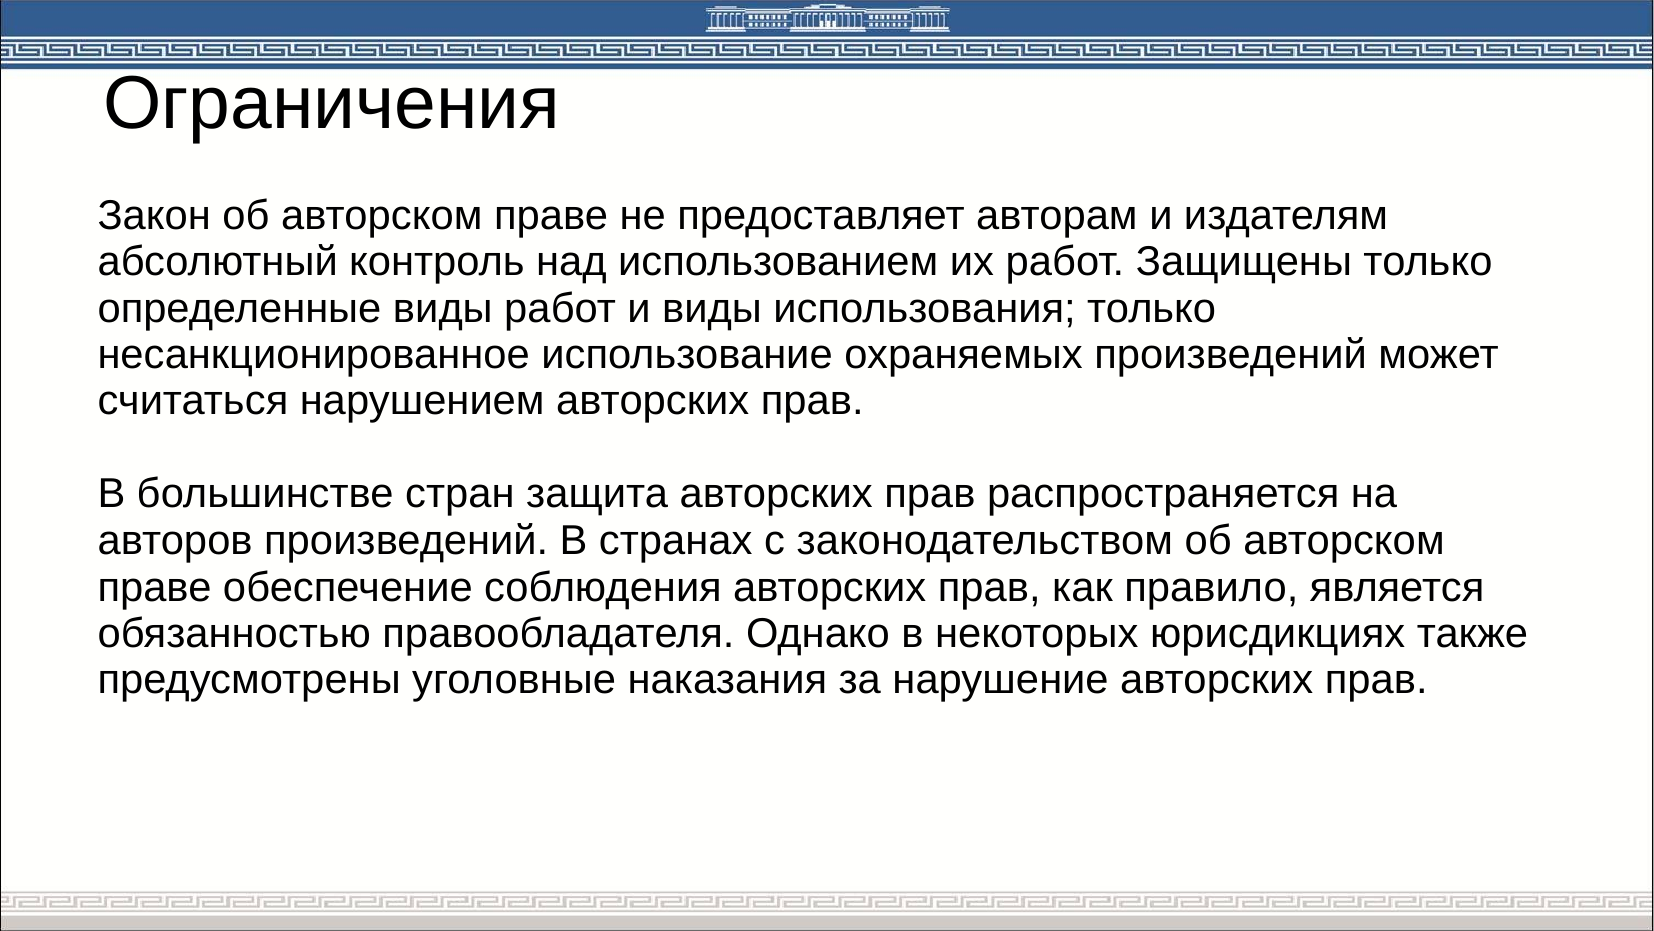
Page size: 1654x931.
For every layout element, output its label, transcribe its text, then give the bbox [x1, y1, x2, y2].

picture [0, 0, 1654, 931]
text_box Закон об авторском праве не предоставляет авторам и издателям абсолютный контроль над использованием их работ. Защищены только определенные виды работ и виды использования; только несанкционированное использование охраняемых произведений может считаться нарушением авторских прав. В большинстве стран защита авторских прав распространяется на авторов произведений. В странах с законодательством об авторском праве обеспечение соблюдения авторских прав, как правило, является обязанностью правообладателя. Однако в некоторых юрисдикциях также предусмотрены уголовные наказания за нарушение авторских прав. [82, 184, 1571, 931]
text_box Ограничения [88, 53, 1477, 153]
